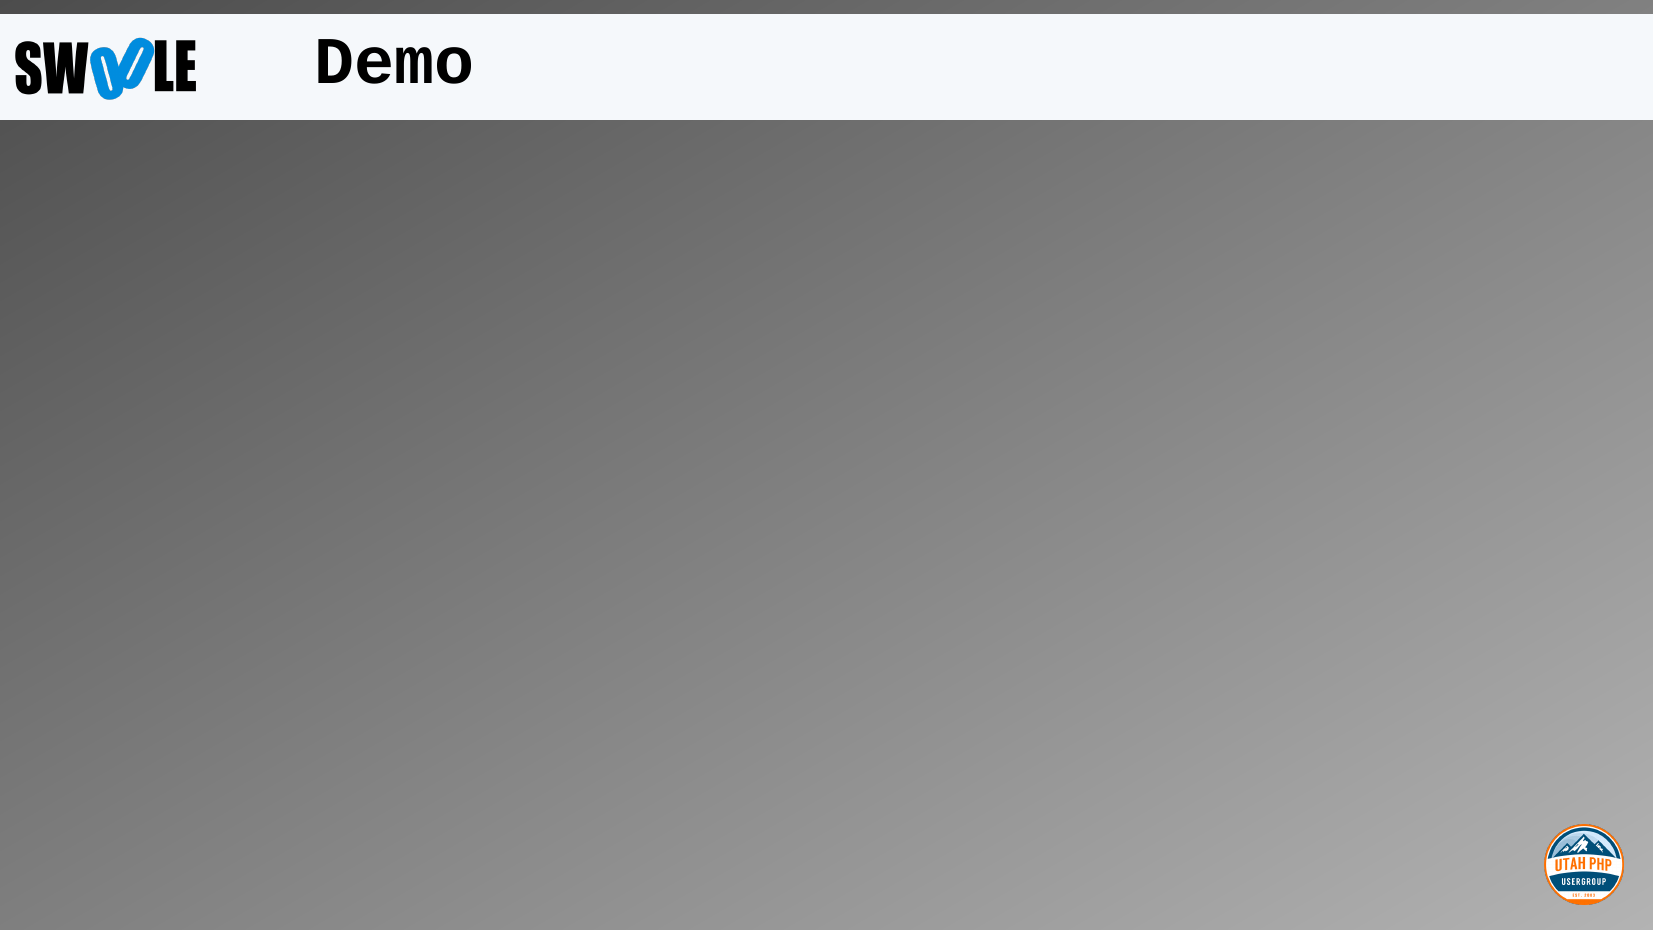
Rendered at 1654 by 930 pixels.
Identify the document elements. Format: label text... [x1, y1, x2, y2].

picture [1544, 824, 1624, 905]
title Demo [314, 14, 1586, 118]
text_box [196, 14, 1653, 120]
text_box [0, 14, 15, 120]
picture [15, 14, 196, 124]
